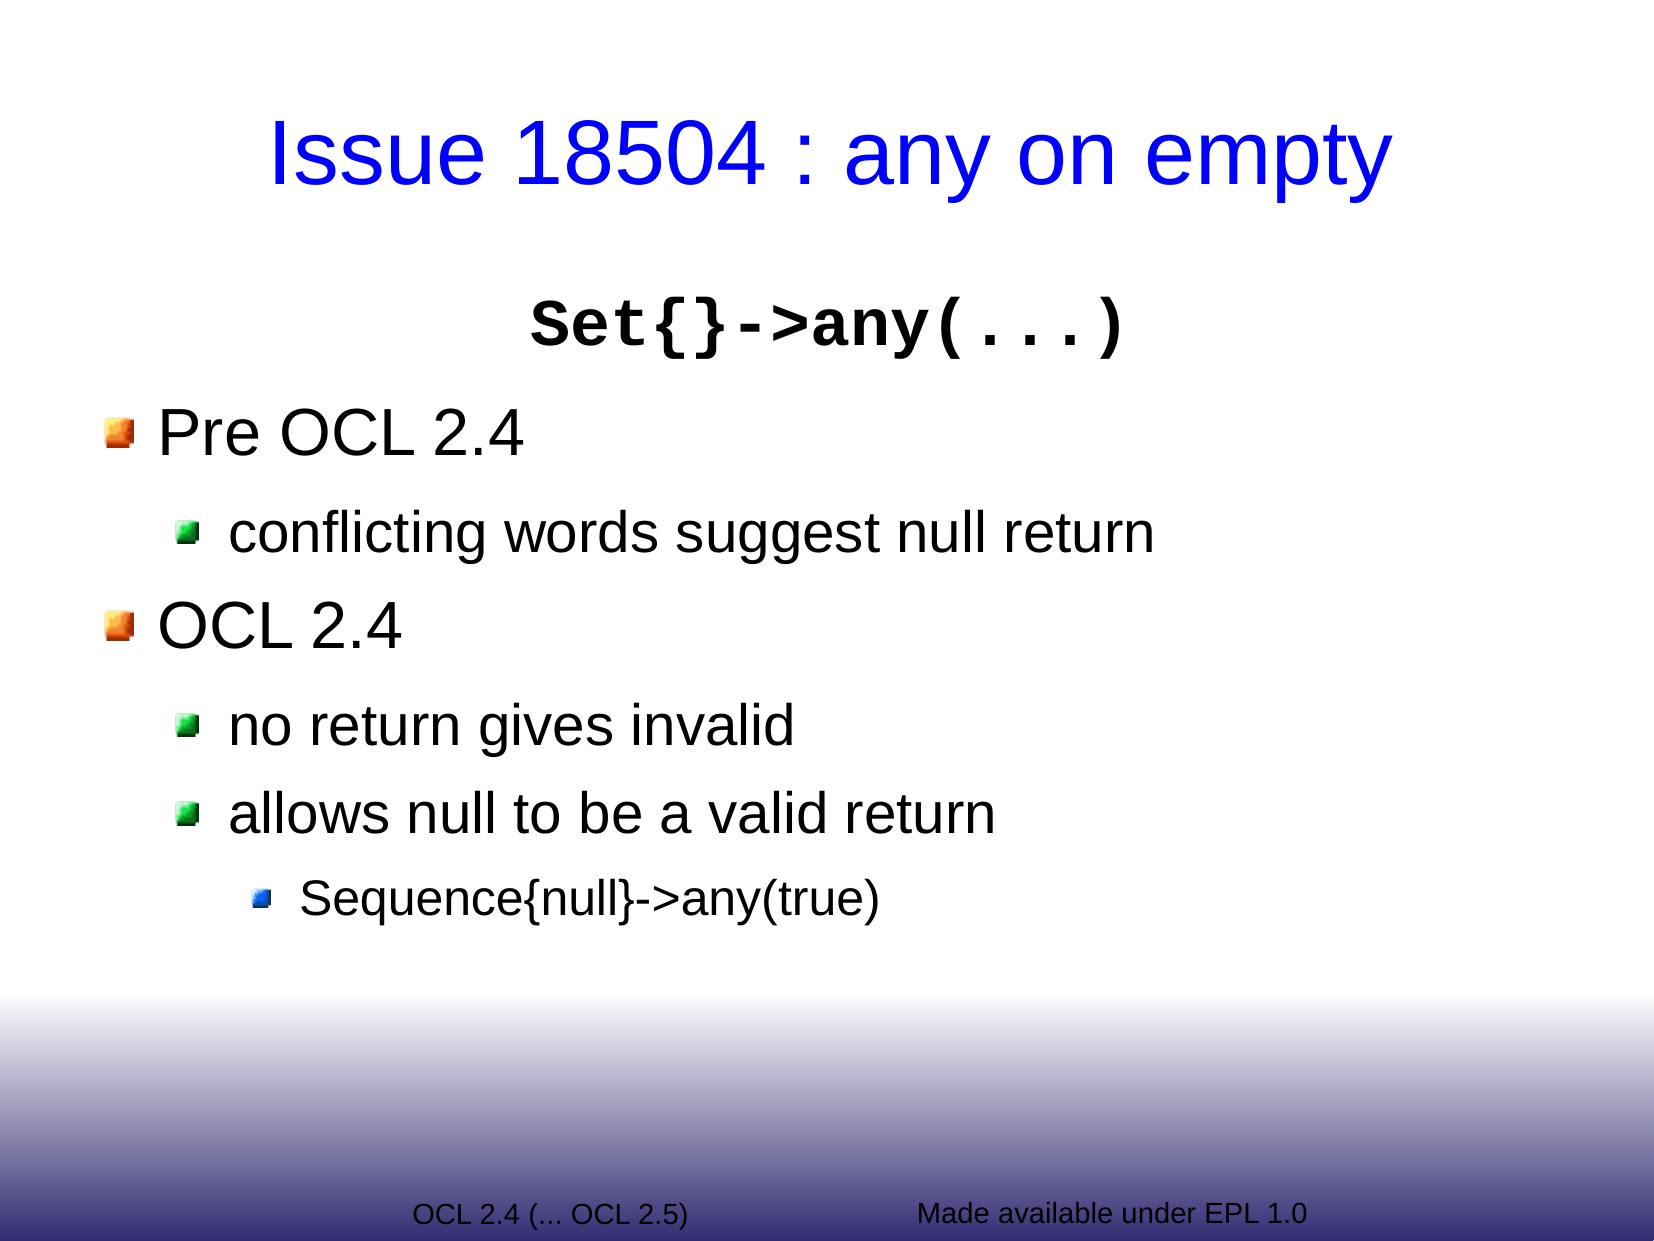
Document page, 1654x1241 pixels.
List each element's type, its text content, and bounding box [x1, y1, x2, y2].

title Issue 18504 : any on empty [9, 49, 1654, 257]
list Set{}->any(...) Pre OCL 2.4 conflicting words suggest null return OCL 2.4 no return gives invalid allows null to be a valid return Sequence{null}->any(true) [86, 290, 1575, 1109]
